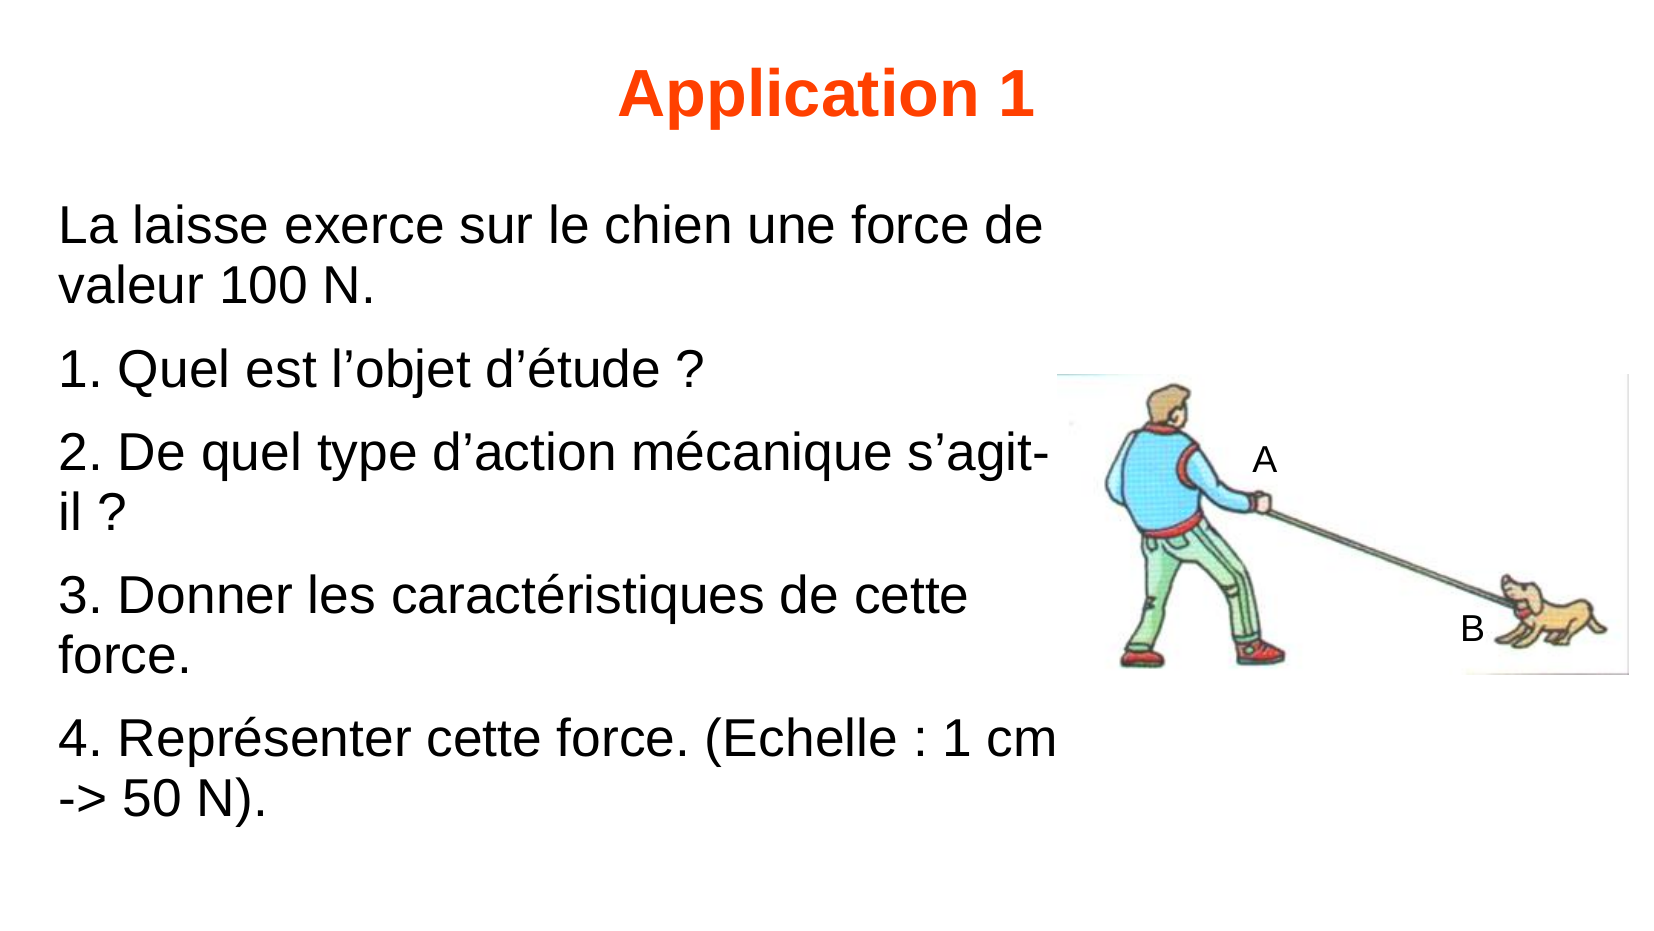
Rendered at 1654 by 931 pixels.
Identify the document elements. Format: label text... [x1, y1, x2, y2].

title Application 1 [82, 37, 1571, 151]
picture [1057, 374, 1629, 676]
text_box B [1445, 600, 1501, 657]
list La laisse exerce sur le chien une force de valeur 100 N. 1. Quel est l’objet d’étude ? 2. De quel type d’action mécanique s’agit-il ? 3. Donner les caractéristiques de cette force. 4. Représenter cette force. (Echelle : 1 cm -> 50 N). [58, 195, 1064, 833]
text_box A [1237, 430, 1293, 488]
